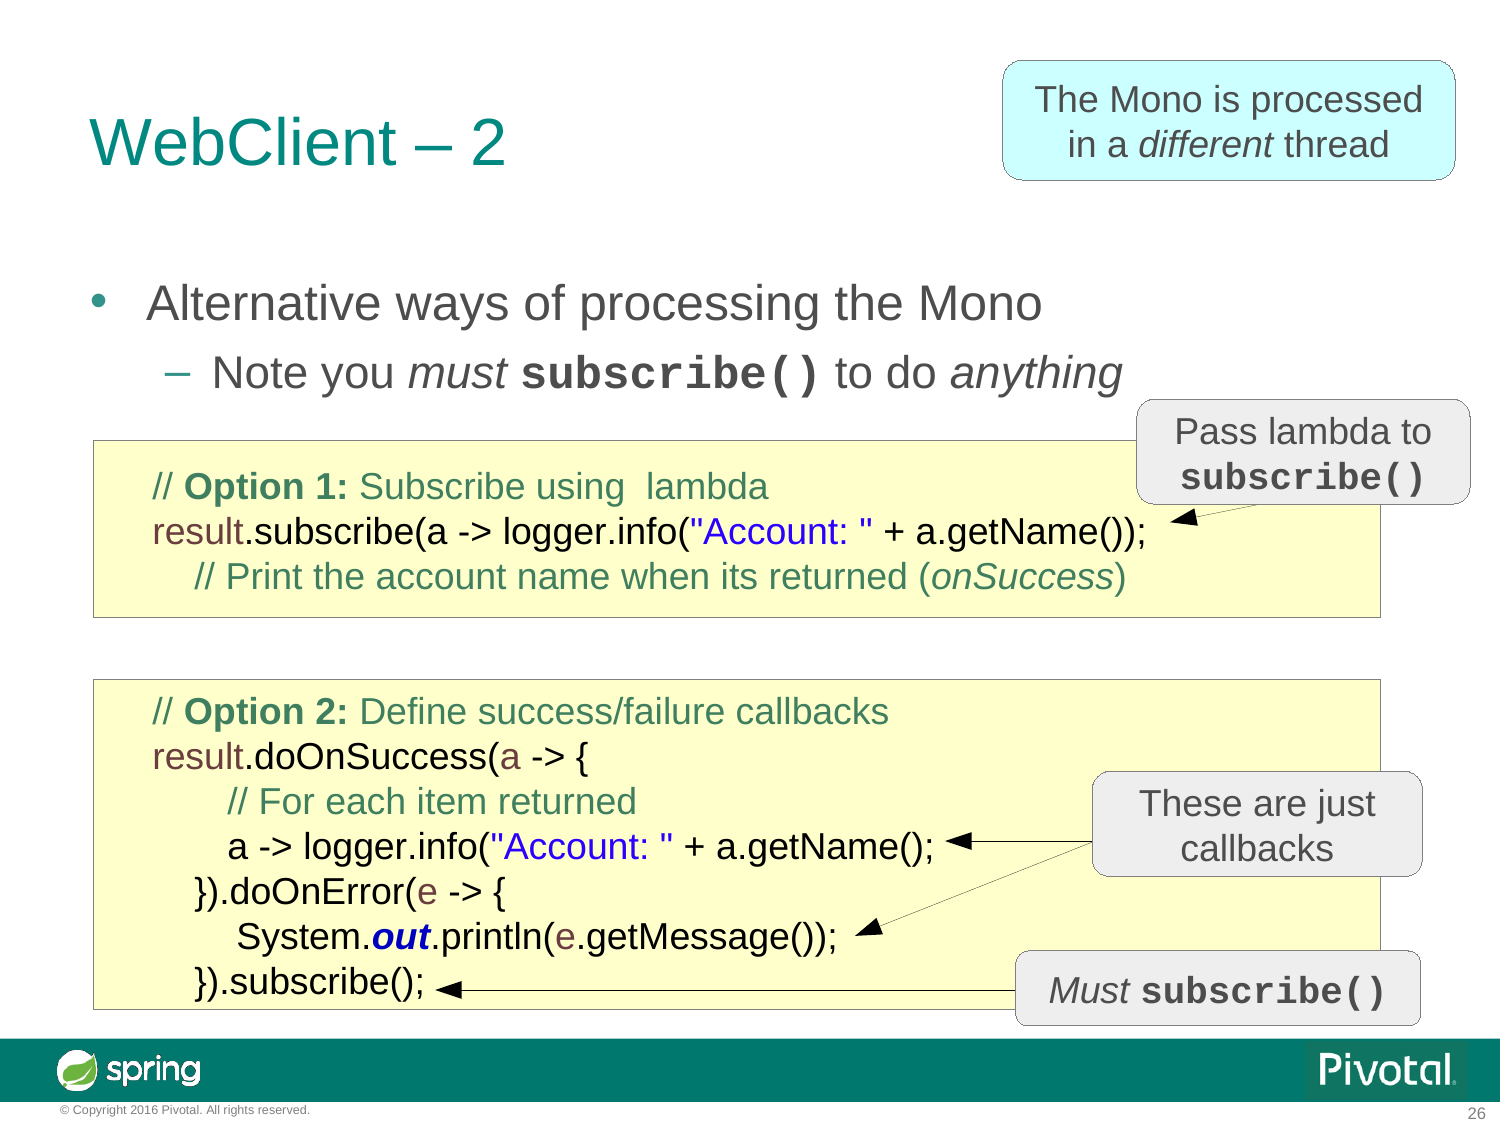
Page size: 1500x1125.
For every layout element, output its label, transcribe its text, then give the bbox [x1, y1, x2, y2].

picture [32, 1039, 210, 1101]
picture [1305, 1041, 1468, 1100]
text_box // Option 2: Define success/failure callbacks result.doOnSuccess(a -> { // For each item returned a -> logger.info("Account: " + a.getName(); }).doOnError(e -> { System.out.println(e.getMessage()); }).subscribe(); [93, 1005, 1015, 1010]
text_box Pass lambda to subscribe() [1136, 399, 1471, 505]
text_box The Mono is processed in a different thread [1002, 60, 1456, 181]
text_box These are just callbacks [1092, 771, 1423, 877]
title WebClient – 2 [75, 45, 1426, 233]
list Alternative ways of processing the Mono Note you must subscribe() to do anything [75, 262, 1426, 1005]
text_box Must subscribe() [1015, 950, 1421, 1026]
